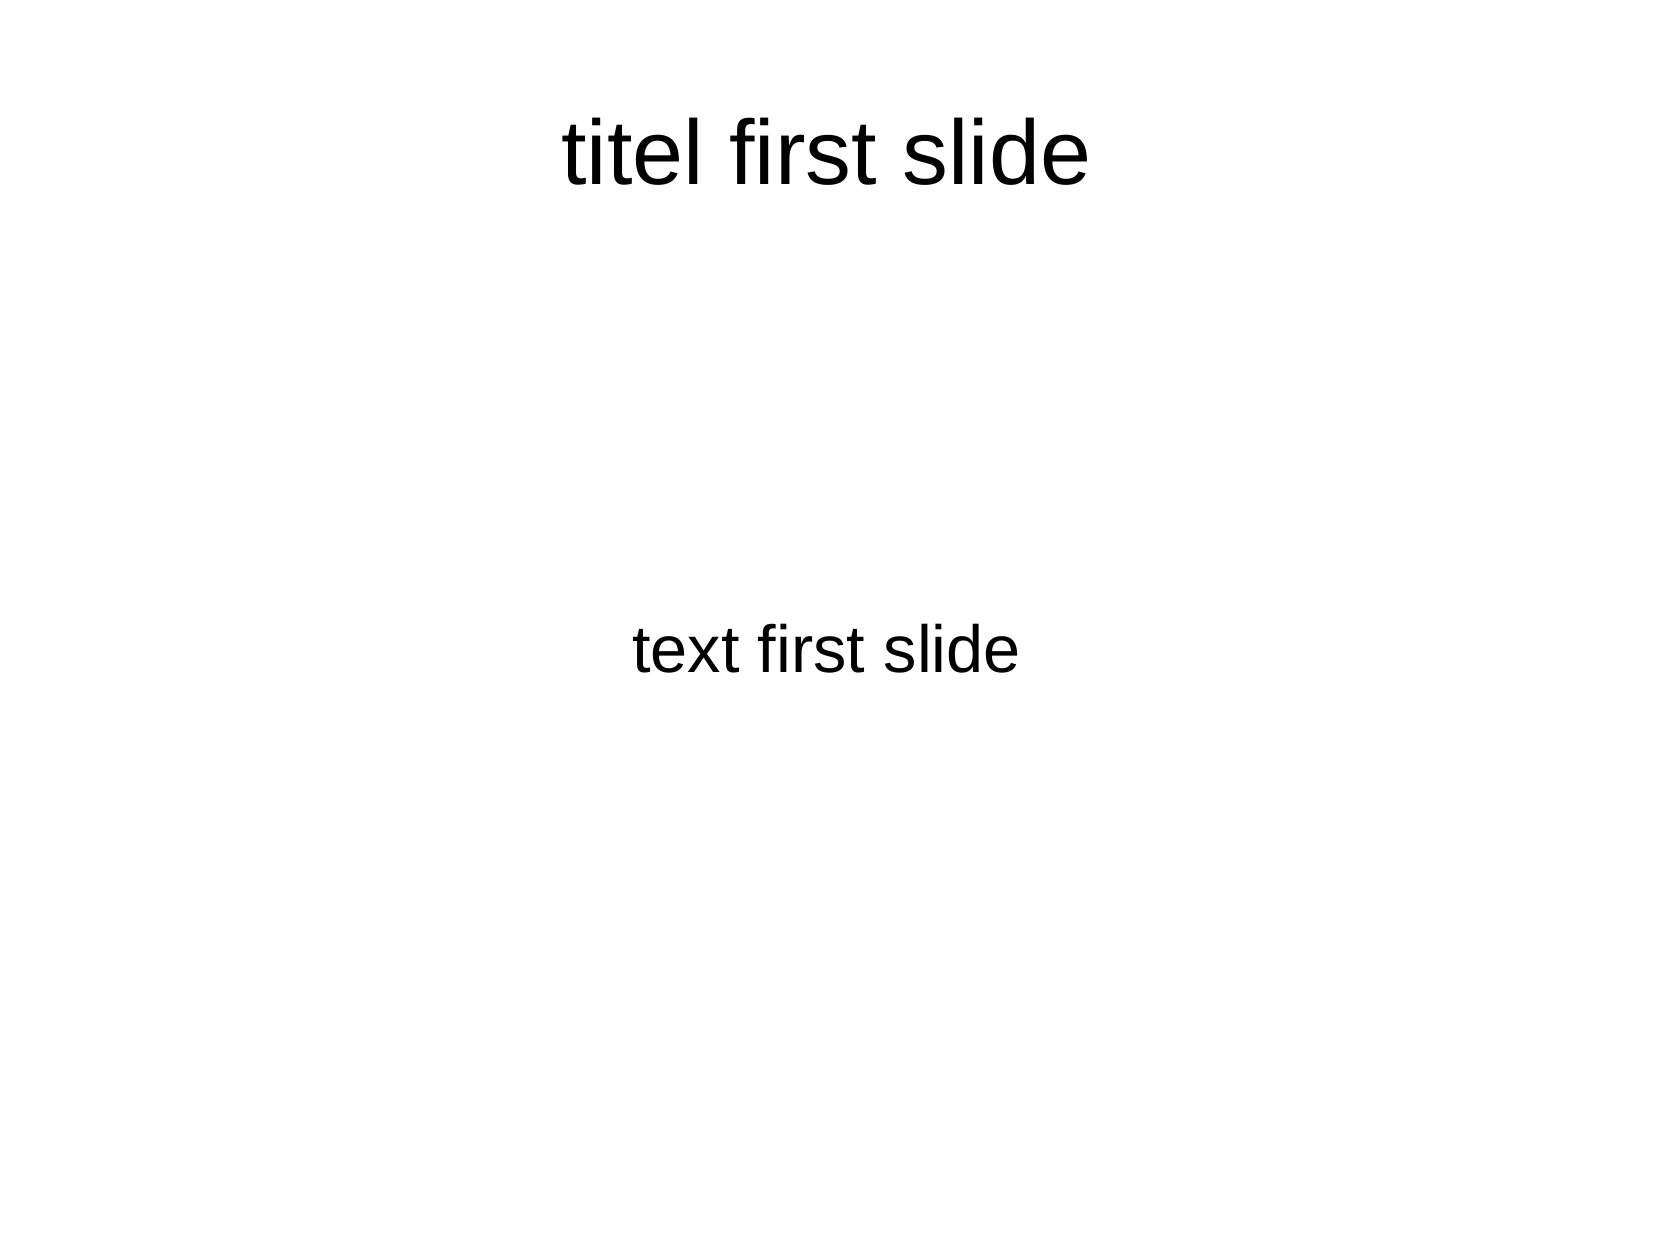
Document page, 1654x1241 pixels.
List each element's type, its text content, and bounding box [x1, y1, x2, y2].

subtitle text first slide [82, 290, 1571, 1010]
title titel first slide [82, 49, 1571, 257]
